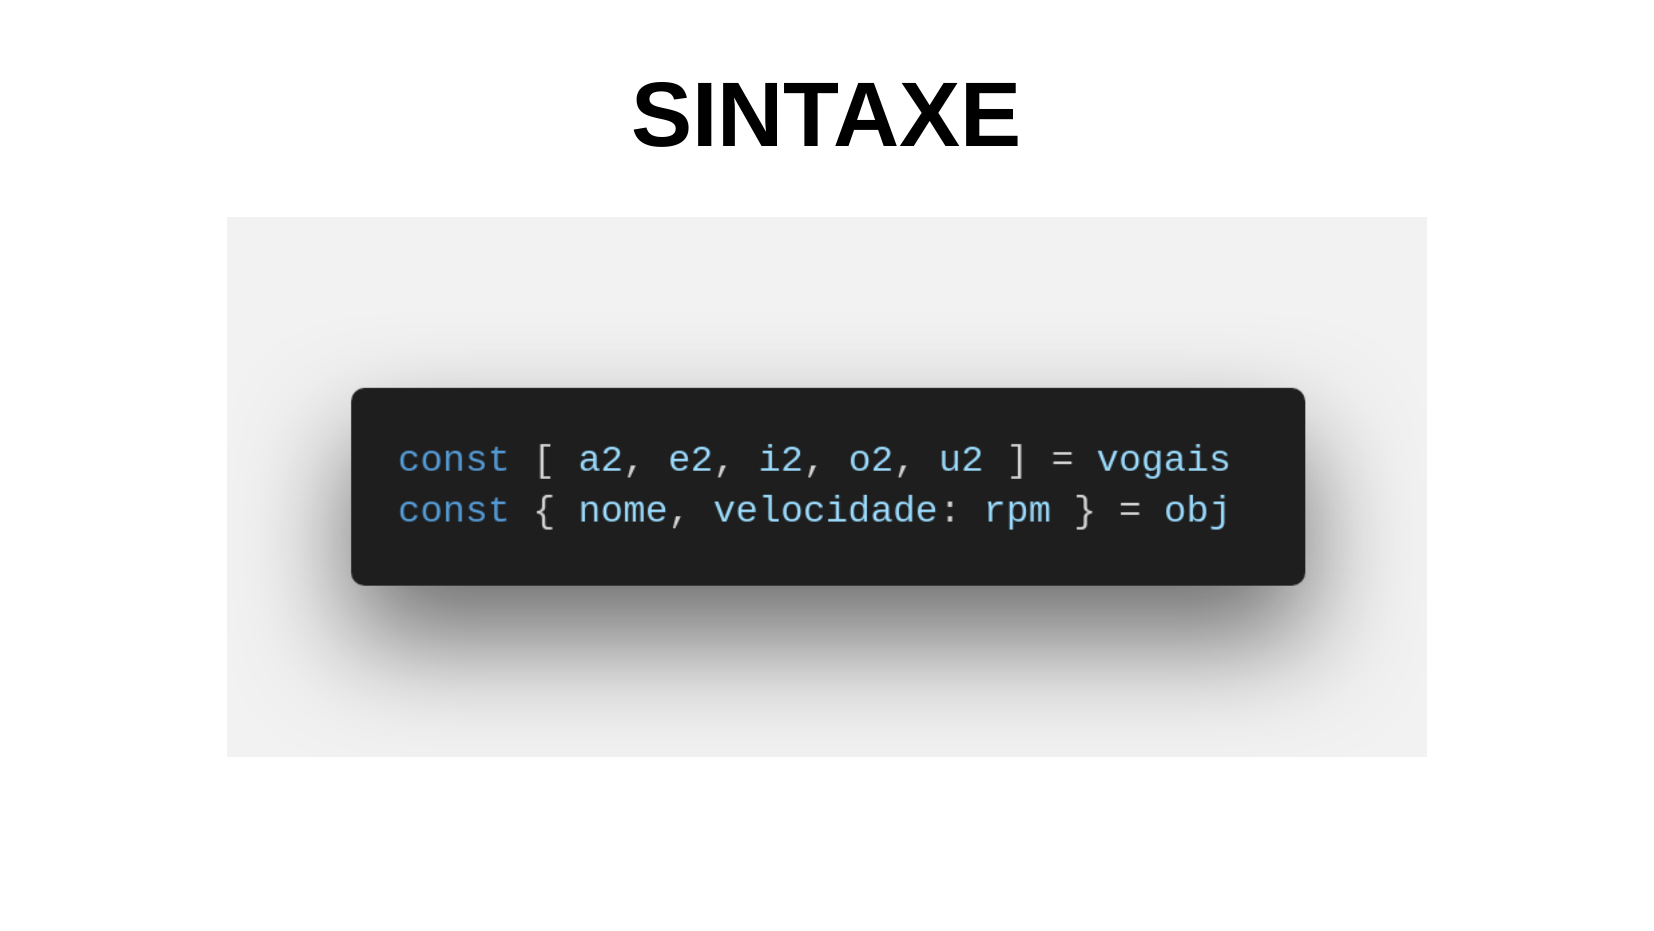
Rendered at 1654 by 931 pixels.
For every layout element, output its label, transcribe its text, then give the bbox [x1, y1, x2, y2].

title SINTAXE [82, 37, 1571, 193]
picture [227, 217, 1427, 758]
